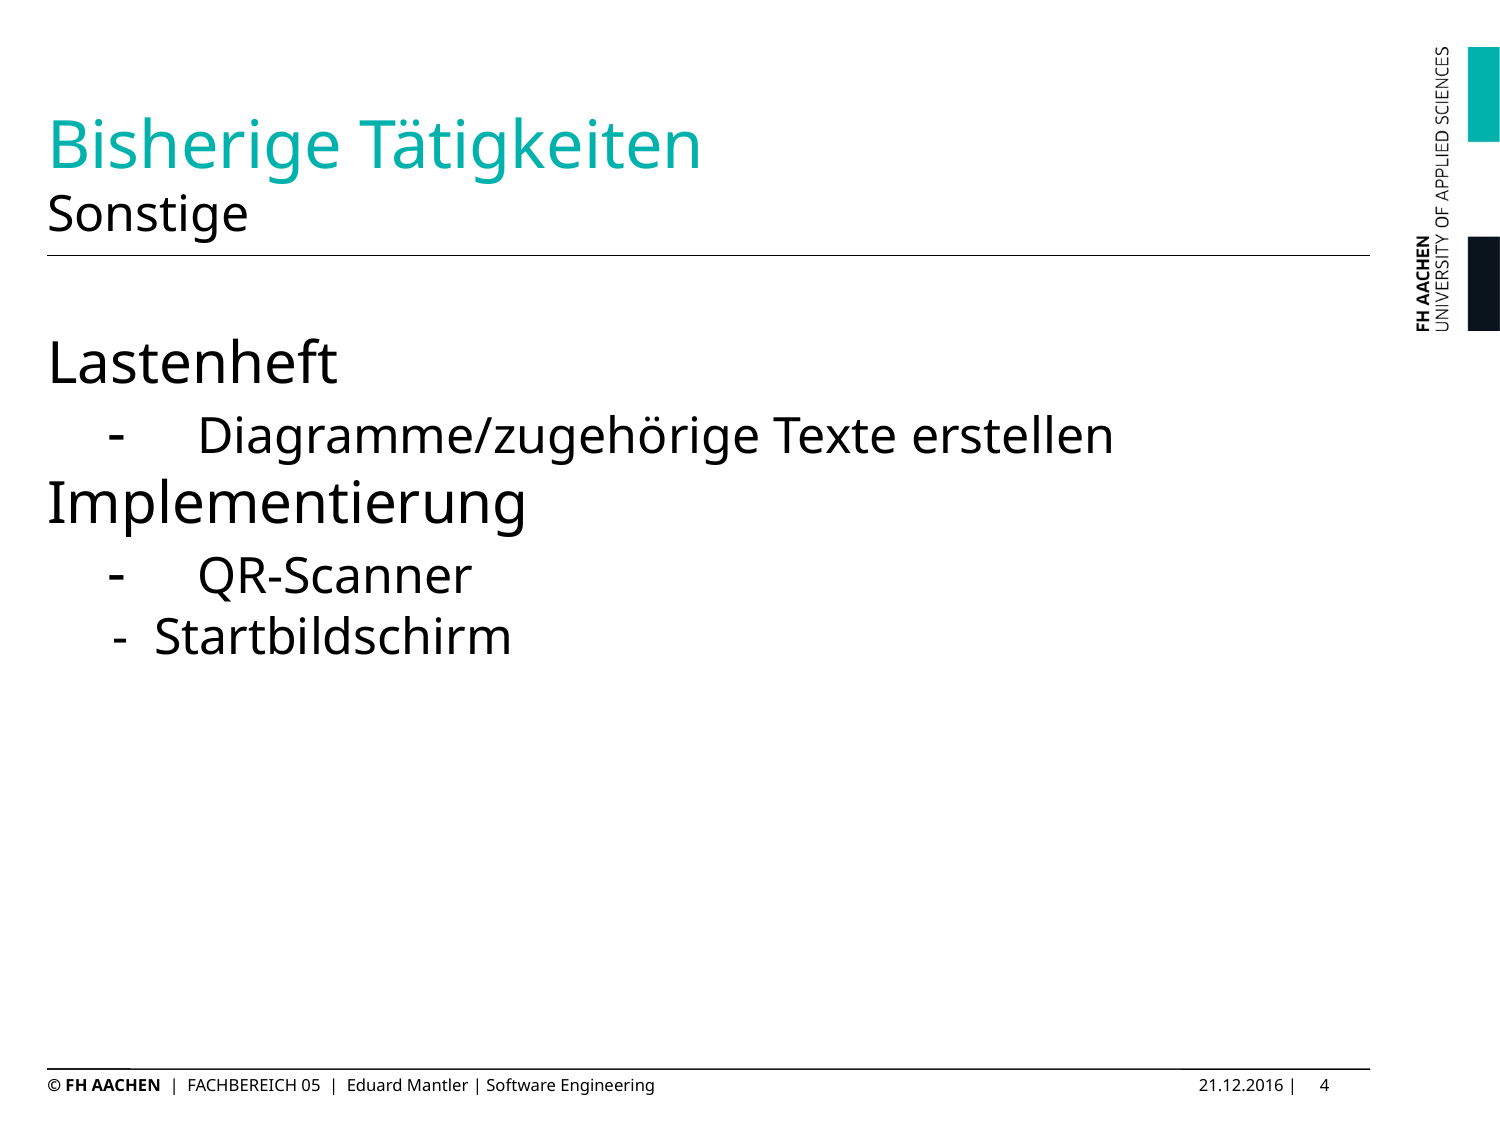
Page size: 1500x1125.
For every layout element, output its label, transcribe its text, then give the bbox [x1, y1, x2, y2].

text_box [1319, 1074, 1369, 1095]
text_box 21.12.2016 | [1198, 1074, 1319, 1095]
title Bisherige Tätigkeiten Sonstige [47, 101, 1371, 255]
text_box © FH AACHEN | FACHBEREICH 05 | Eduard Mantler | Software Engineering [47, 1074, 988, 1095]
title Lastenheft - Diagramme/zugehörige Texte erstellen Implementierung - QR-Scanner - Startbildschirm [47, 255, 1371, 1047]
